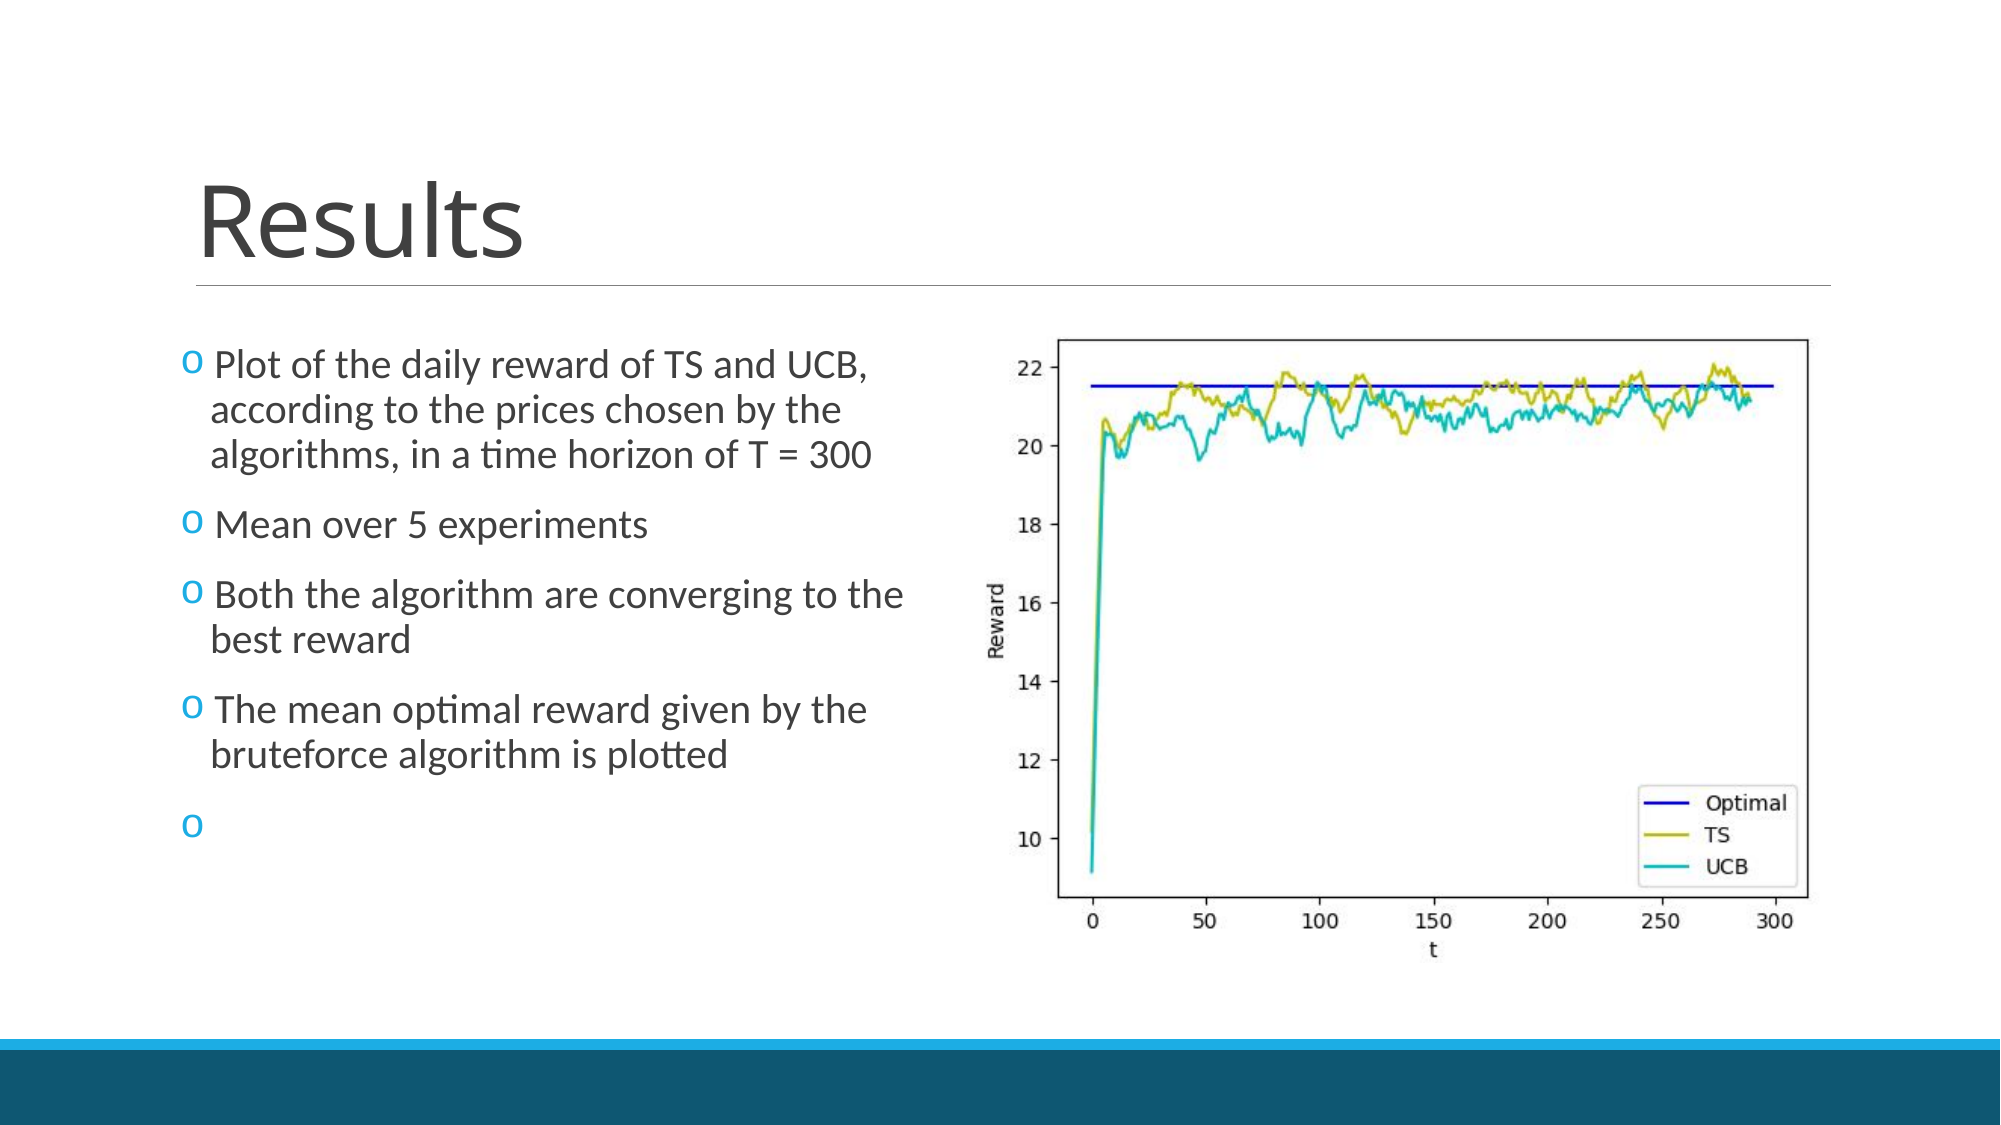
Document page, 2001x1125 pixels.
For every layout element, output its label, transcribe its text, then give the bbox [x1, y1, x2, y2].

picture [979, 333, 1821, 963]
list Plot of the daily reward of TS and UCB, according to the prices chosen by the algorithms, in a time horizon of T = 300 Mean over 5 experiments Both the algorithm are converging to the best reward The mean optimal reward given by the bruteforce algorithm is plotted [180, 334, 946, 963]
title Results [180, 47, 1831, 286]
